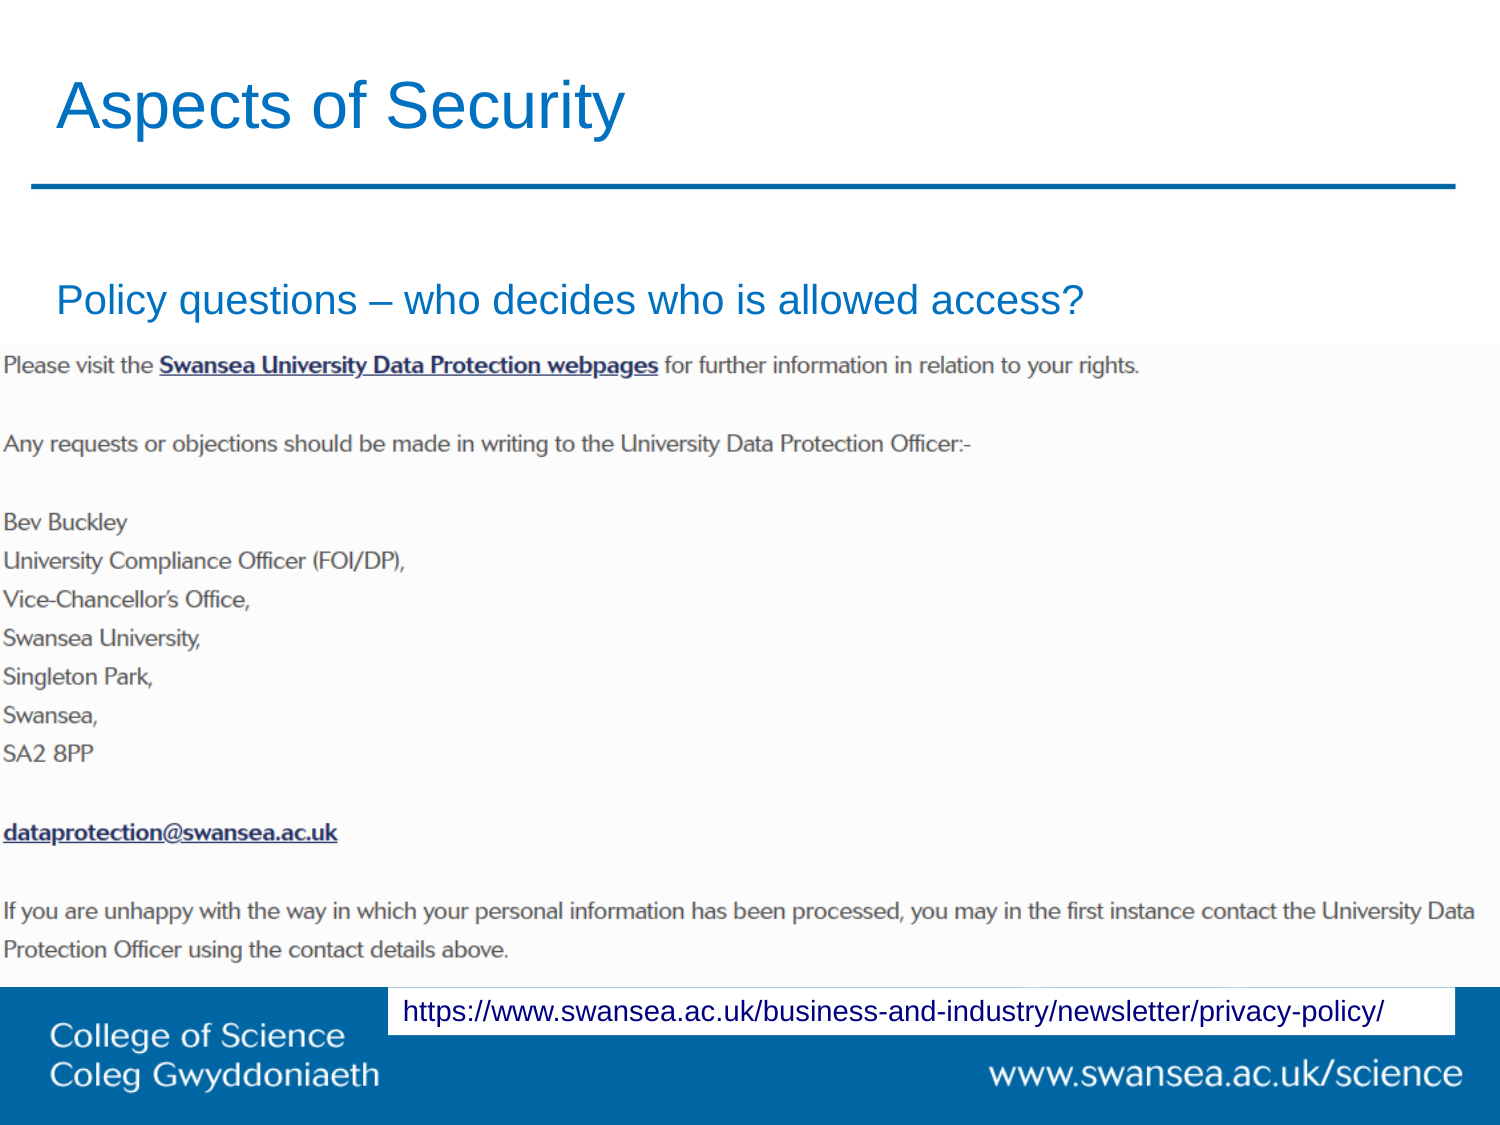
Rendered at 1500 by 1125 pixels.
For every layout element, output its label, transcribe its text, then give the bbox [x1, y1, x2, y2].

text_box Aspects of Security [41, 54, 1164, 150]
text_box https://www.swansea.ac.uk/business-and-industry/newsletter/privacy-policy/ [388, 987, 1456, 1036]
picture [0, 0, 1500, 1125]
text_box Policy questions – who decides who is allowed access? [41, 265, 1471, 331]
